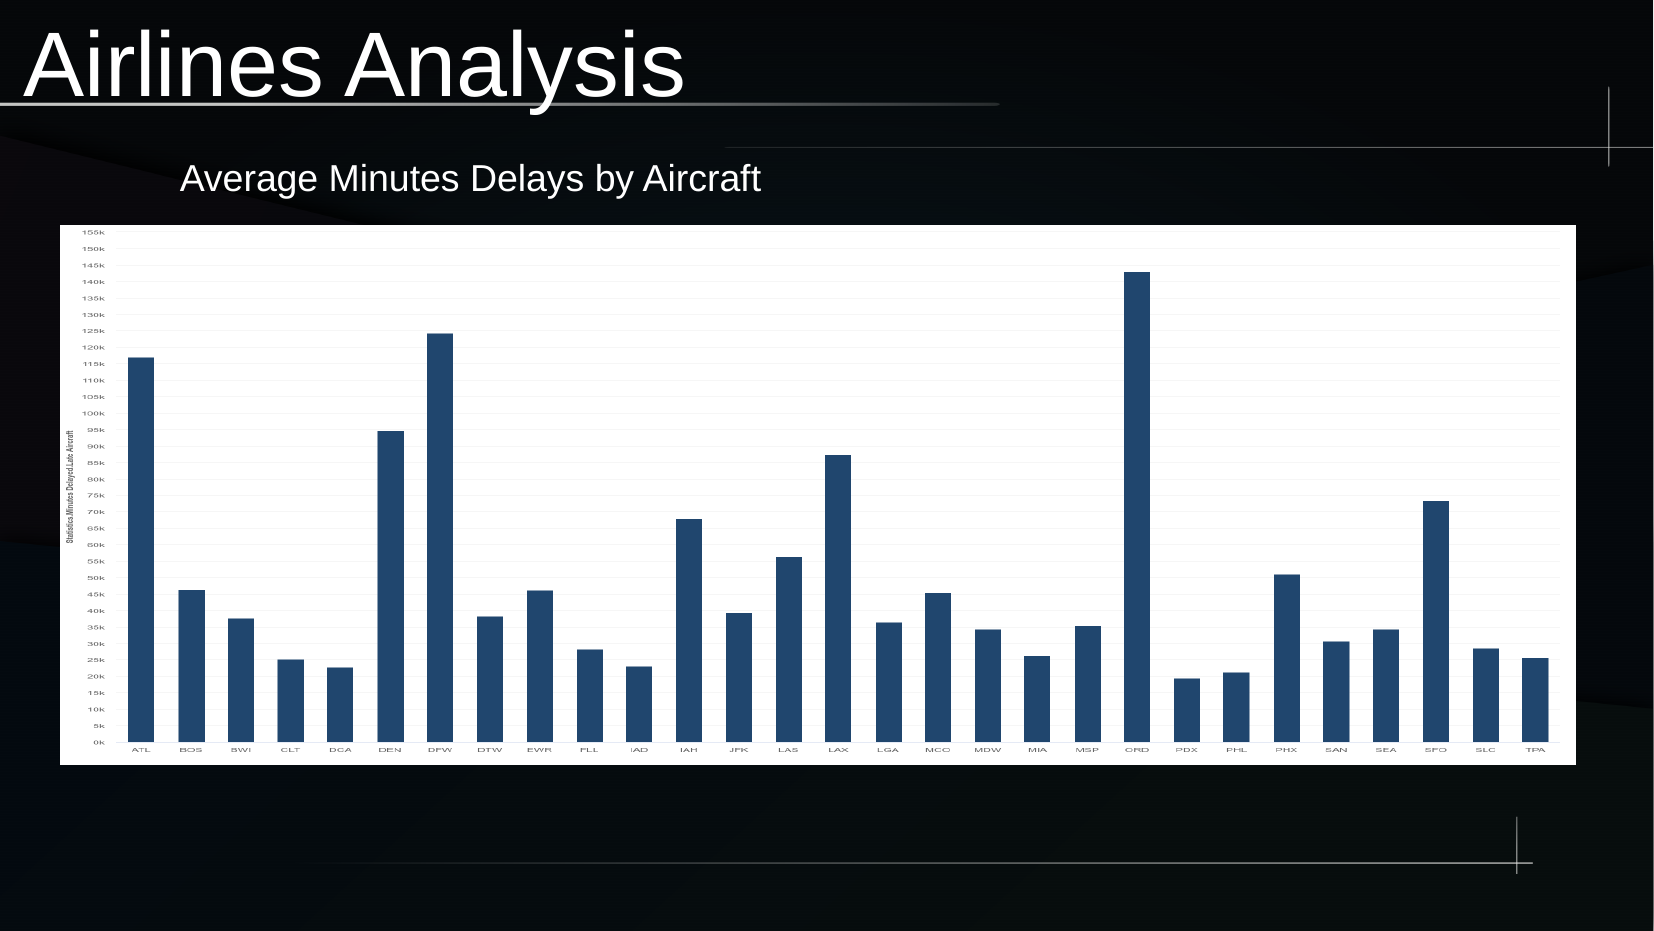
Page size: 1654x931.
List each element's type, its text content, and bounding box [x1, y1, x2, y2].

title Airlines Analysis [23, 11, 1589, 119]
picture [0, 0, 1654, 931]
text_box Average Minutes Delays by Aircraft [165, 150, 826, 207]
